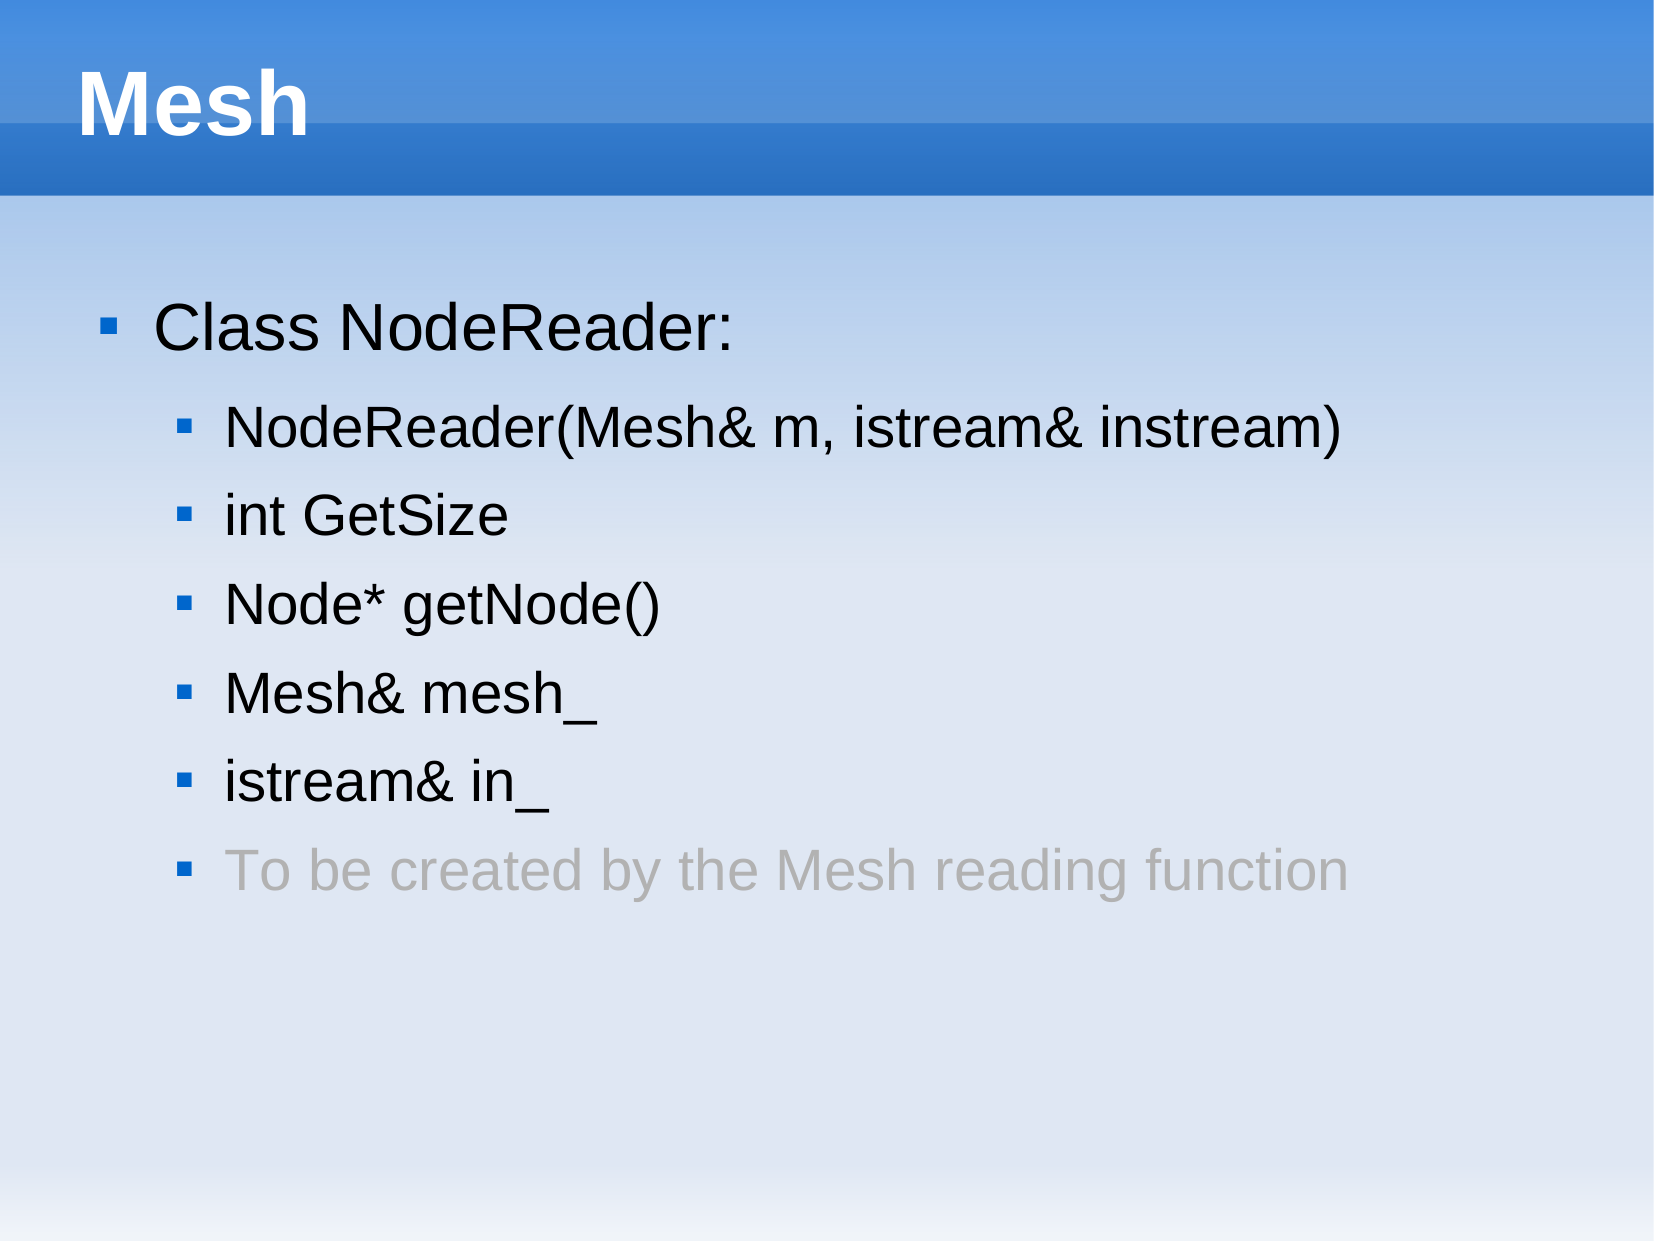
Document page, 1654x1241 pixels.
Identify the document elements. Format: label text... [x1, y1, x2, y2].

picture [0, 0, 1654, 1241]
title Mesh [76, 0, 1565, 208]
list Class NodeReader: NodeReader(Mesh& m, istream& instream) int GetSize Node* getNode() Mesh& mesh_ istream& in_ To be created by the Mesh reading function [82, 290, 1571, 1109]
